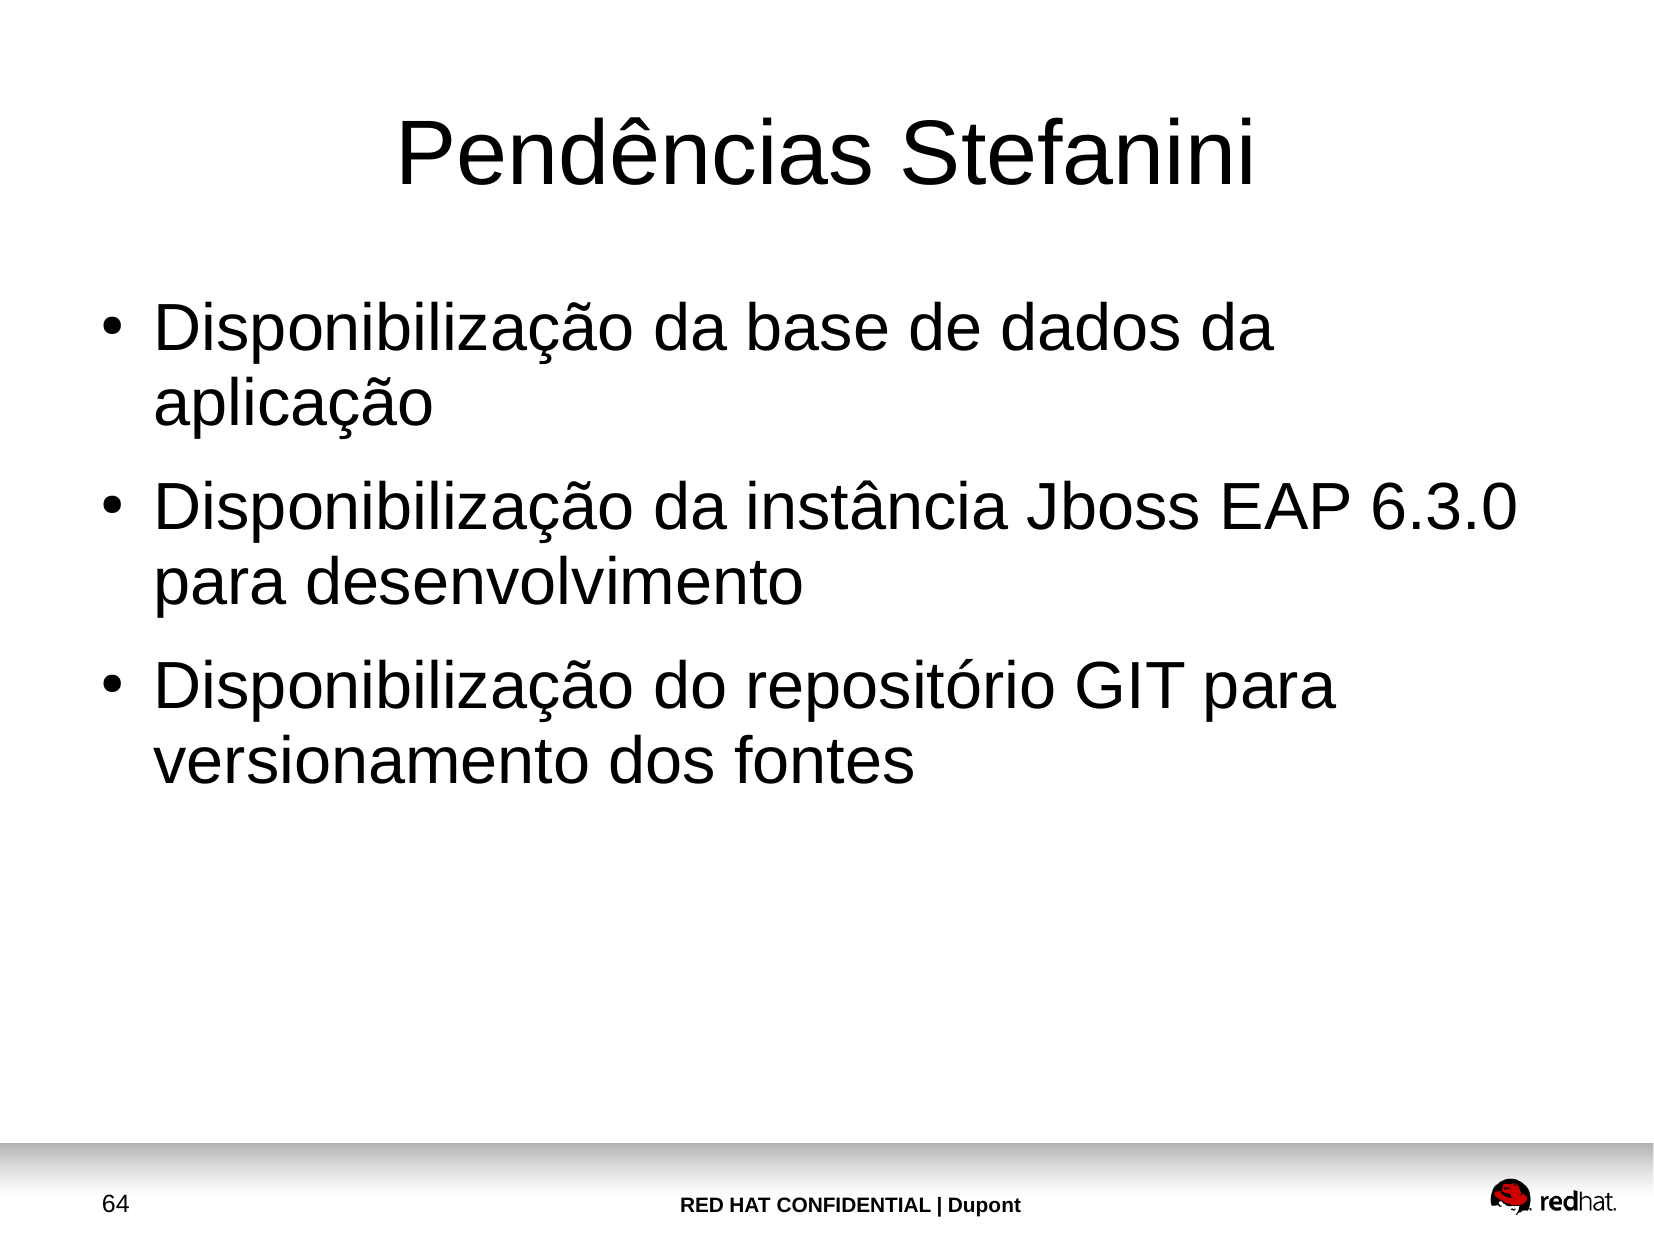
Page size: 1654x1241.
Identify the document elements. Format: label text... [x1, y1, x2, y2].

title Pendências Stefanini [82, 49, 1571, 257]
picture [0, 1143, 1654, 1241]
list Disponibilização da base de dados da aplicação Disponibilização da instância Jboss EAP 6.3.0 para desenvolvimento Disponibilização do repositório GIT para versionamento dos fontes [82, 290, 1571, 1010]
